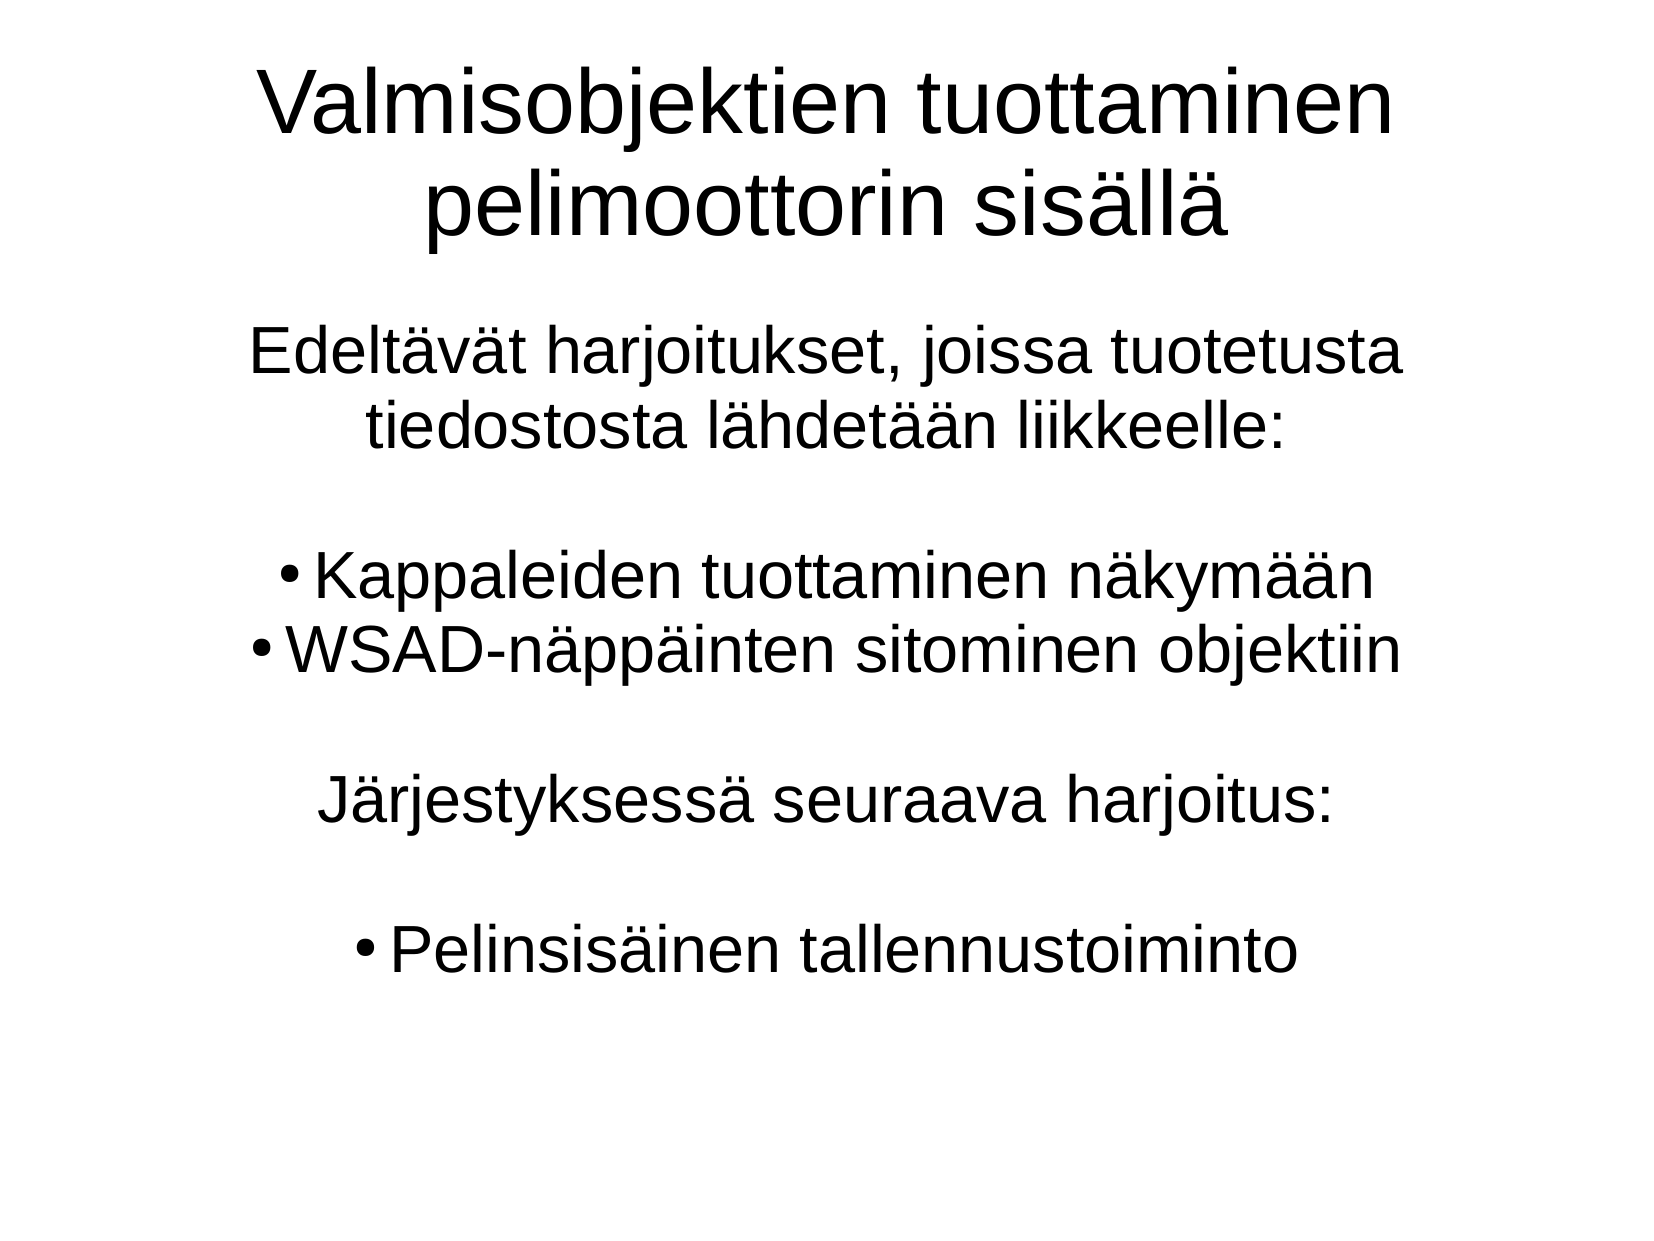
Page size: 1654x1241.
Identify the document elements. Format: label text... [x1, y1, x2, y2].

title Valmisobjektien tuottaminen pelimoottorin sisällä [82, 49, 1571, 257]
subtitle Edeltävät harjoitukset, joissa tuotetusta tiedostosta lähdetään liikkeelle: Kappaleiden tuottaminen näkymään WSAD-näppäinten sitominen objektiin Järjestyksessä seuraava harjoitus: Pelinsisäinen tallennustoiminto [82, 290, 1571, 1010]
